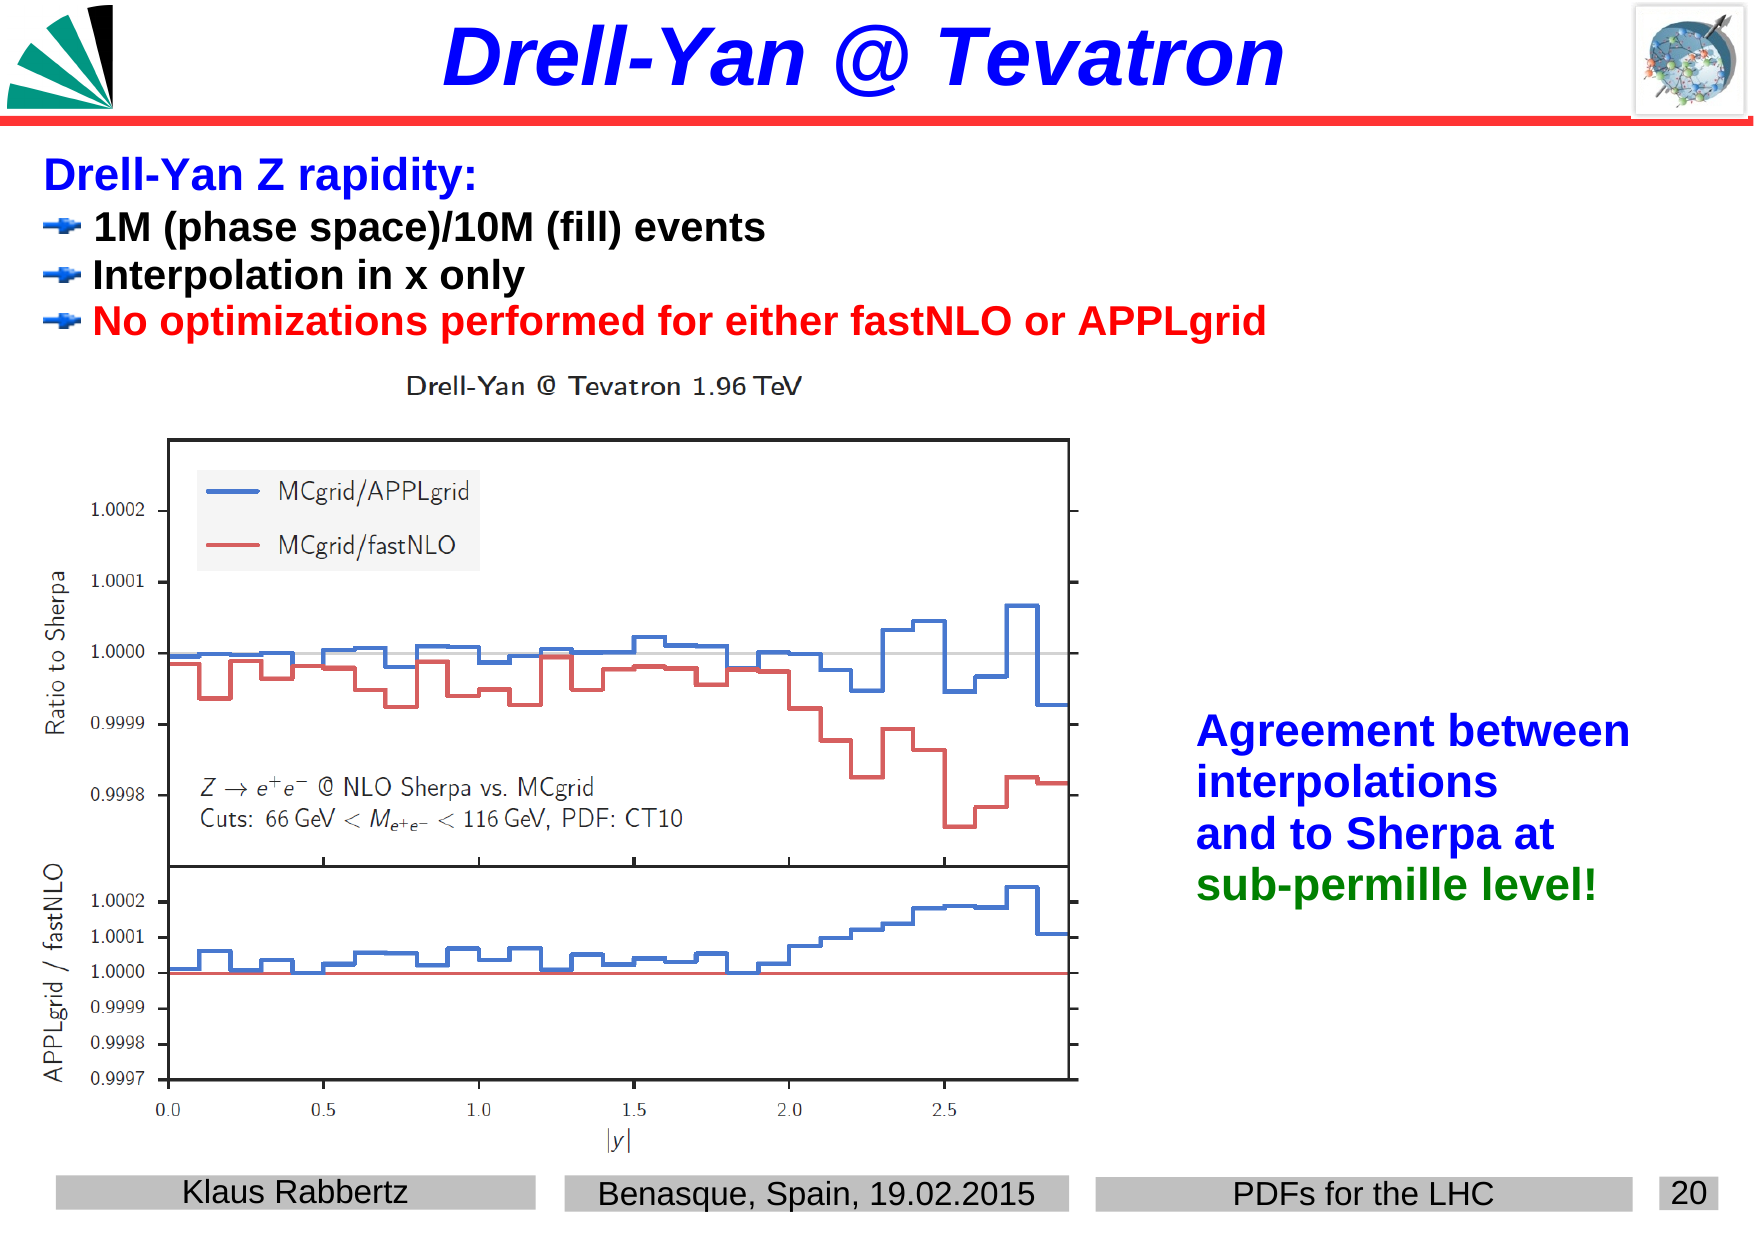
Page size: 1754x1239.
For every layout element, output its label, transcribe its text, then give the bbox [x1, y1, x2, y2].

picture [7, 5, 113, 110]
text_box Drell-Yan Z rapidity: 1M (phase space)/10M (fill) events Interpolation in x only No optimizations performed for either fastNLO or APPLgrid [31, 143, 1279, 399]
text_box Agreement between interpolations and to Sherpa at sub-permille level! [1184, 699, 1644, 917]
picture [1631, 2, 1748, 119]
title Drell-Yan @ Tevatron [123, 0, 1606, 114]
picture [37, 364, 1084, 1155]
